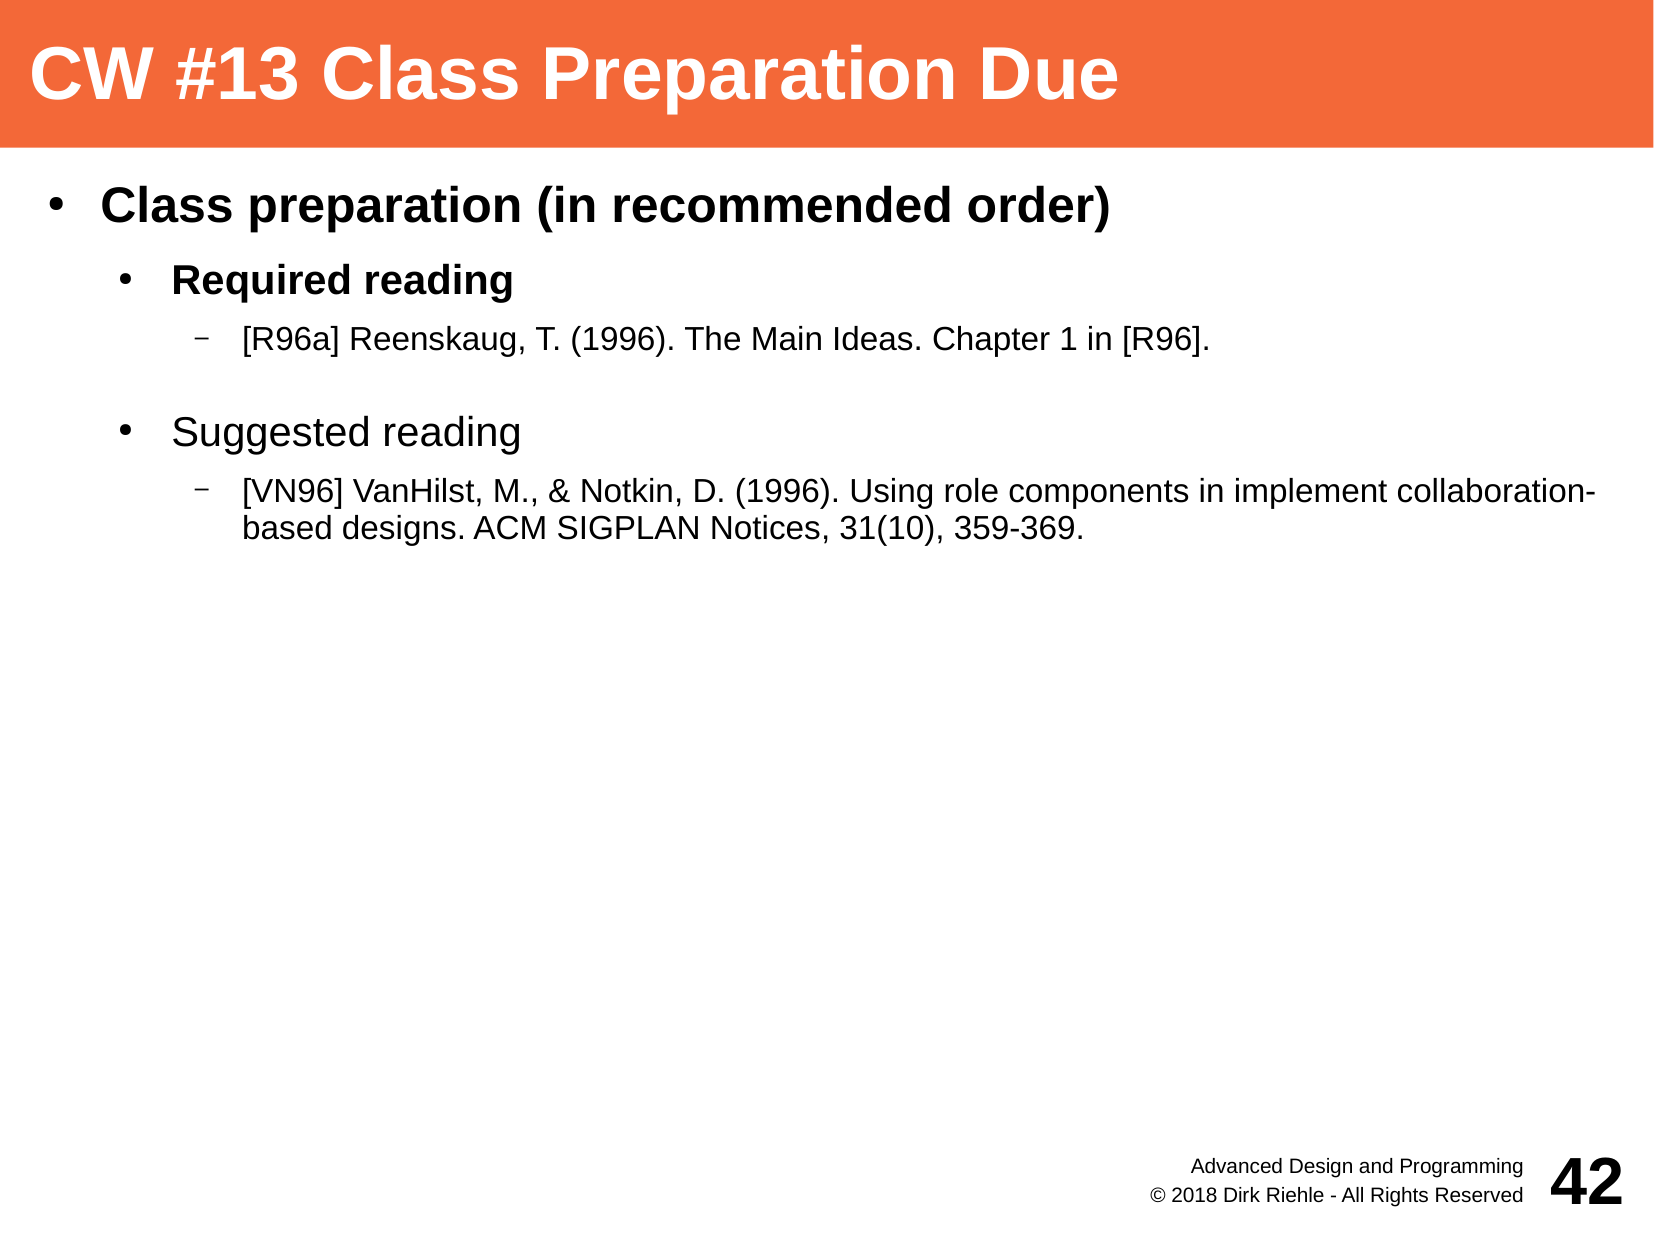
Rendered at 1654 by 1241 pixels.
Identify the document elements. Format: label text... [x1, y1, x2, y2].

list Class preparation (in recommended order) Required reading [R96a] Reenskaug, T. (1996). The Main Ideas. Chapter 1 in [R96]. Suggested reading [VN96] VanHilst, M., & Notkin, D. (1996). Using role components in implement collaboration-based designs. ACM SIGPLAN Notices, 31(10), 359-369. [29, 177, 1625, 1211]
title CW #13 Class Preparation Due [0, 0, 1654, 148]
